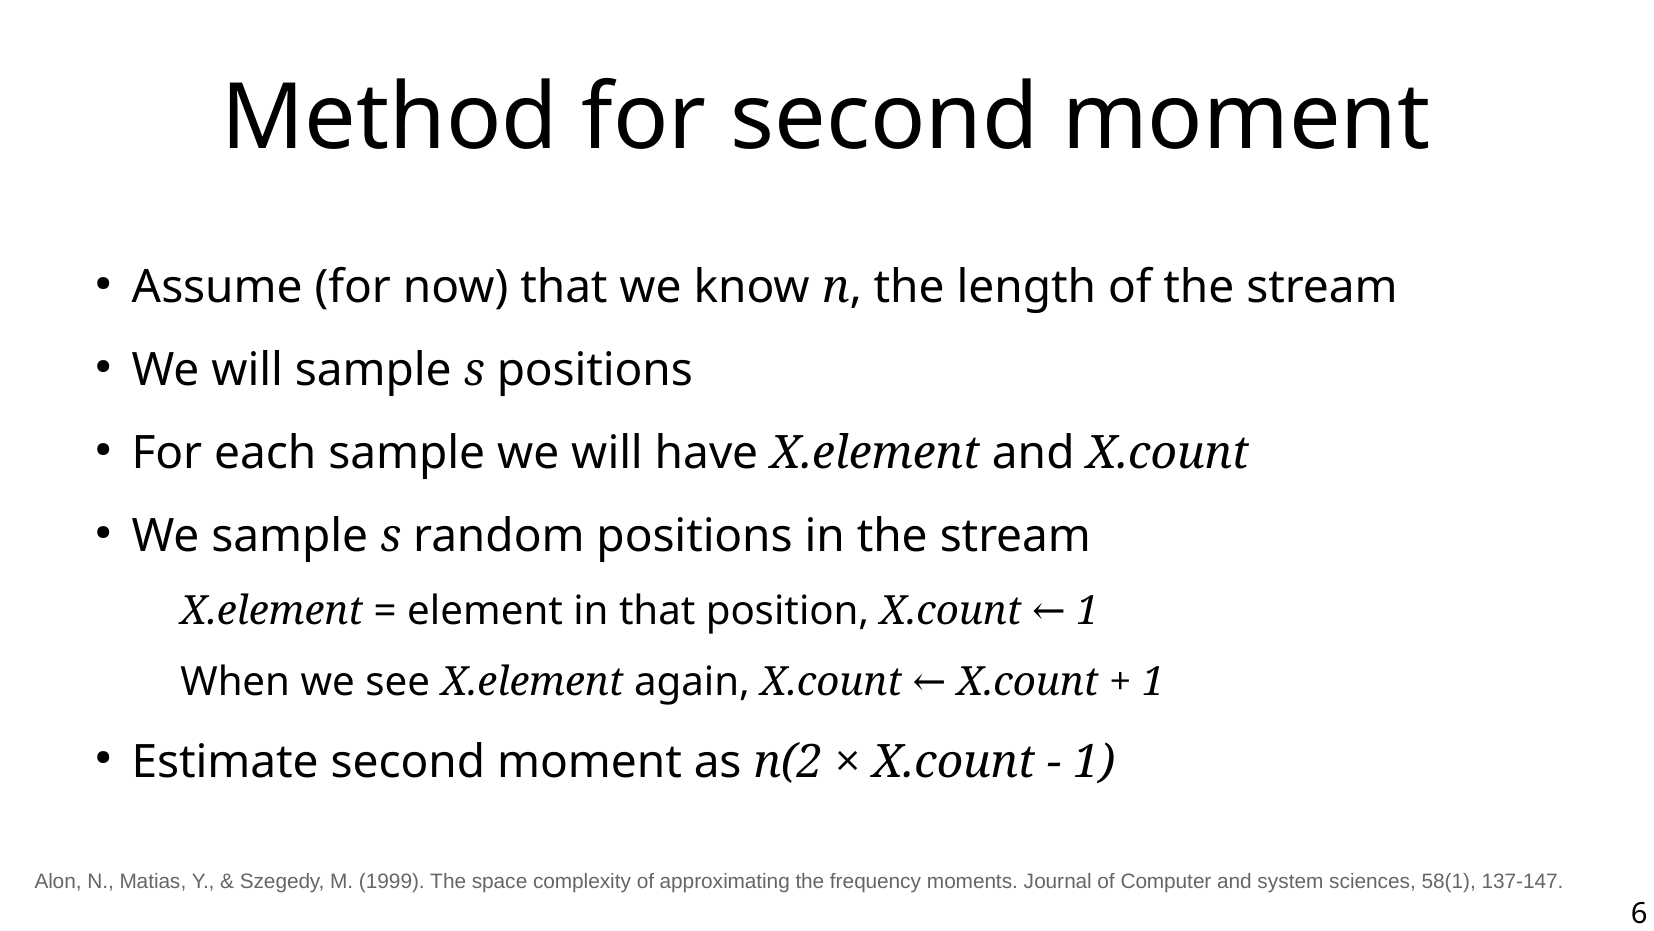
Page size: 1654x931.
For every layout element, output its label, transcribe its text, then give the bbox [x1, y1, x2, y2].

list Assume (for now) that we know n, the length of the stream We will sample s positions For each sample we will have X.element and X.count We sample s random positions in the stream X.element = element in that position, X.count ← 1 When we see X.element again, X.count ← X.count + 1 Estimate second moment as n(2 × X.count - 1) [82, 253, 1571, 793]
title Method for second moment [82, 1, 1571, 226]
text_box Alon, N., Matias, Y., & Szegedy, M. (1999). The space complexity of approximating the frequency moments. Journal of Computer and system sciences, 58(1), 137-147. [19, 862, 1579, 901]
